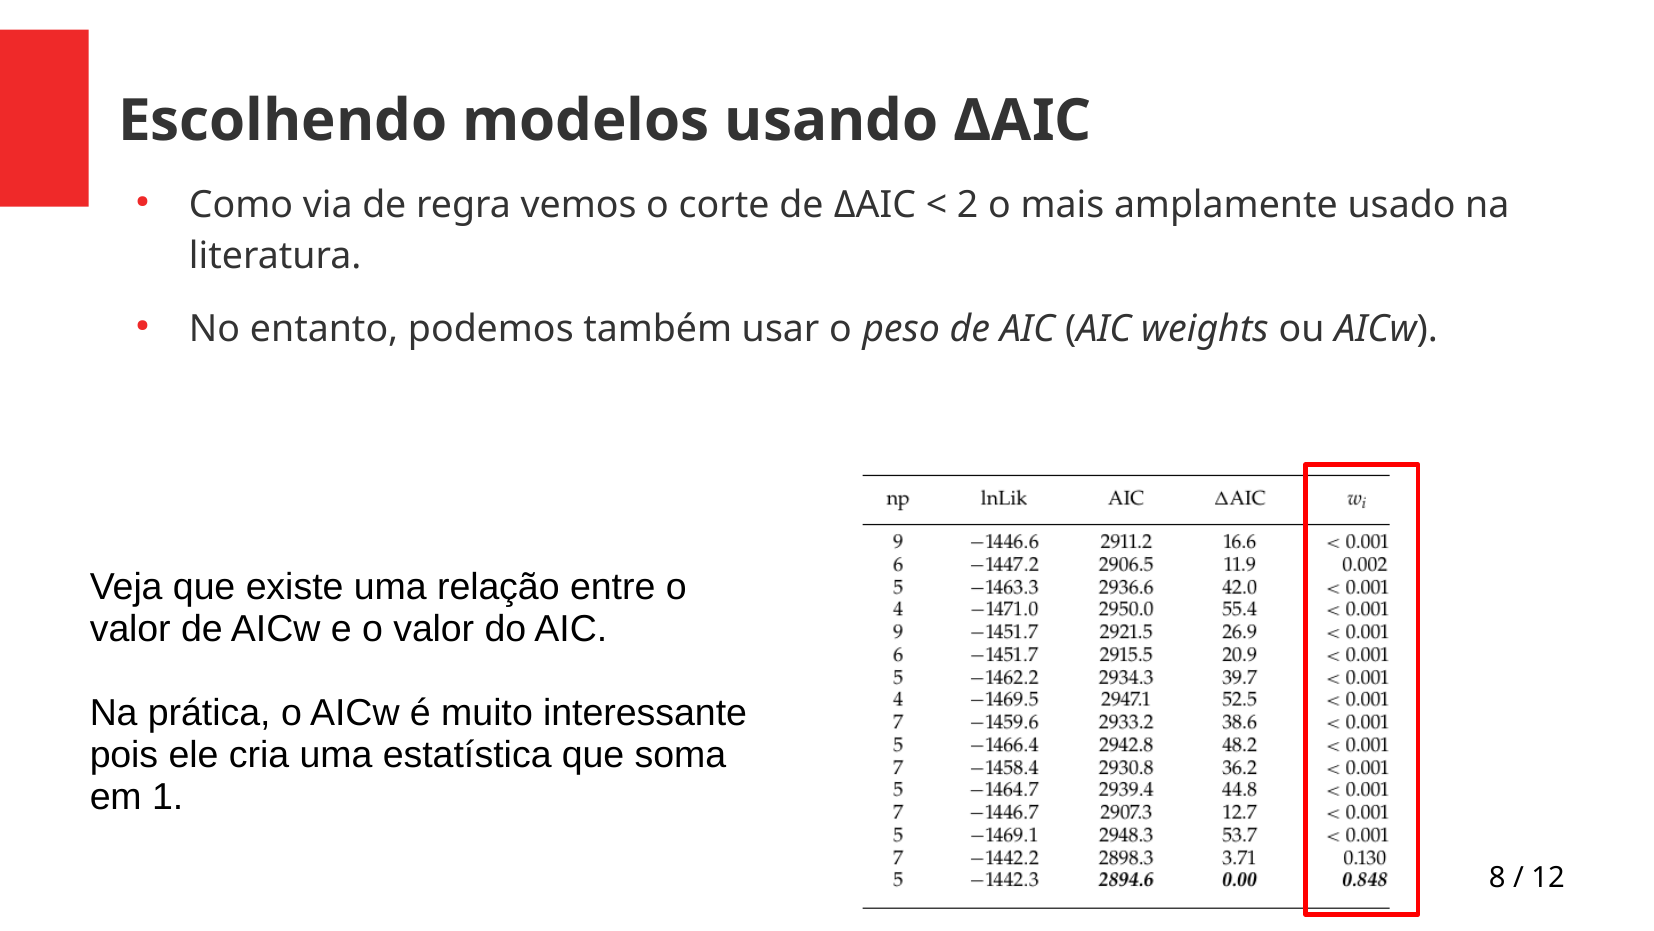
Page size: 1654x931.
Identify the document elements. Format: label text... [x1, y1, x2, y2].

text_box Veja que existe uma relação entre o valor de AICw e o valor do AIC. Na prática, o AICw é muito interessante pois ele cria uma estatística que soma em 1. [75, 558, 788, 826]
text_box [1305, 464, 1418, 915]
title Escolhendo modelos usando ΔAIC [118, 29, 1595, 177]
picture [862, 450, 1399, 918]
list Como via de regra vemos o corte de ΔAIC < 2 o mais amplamente usado na literatura. No entanto, podemos também usar o peso de AIC (AIC weights ou AICw). [118, 177, 1595, 739]
